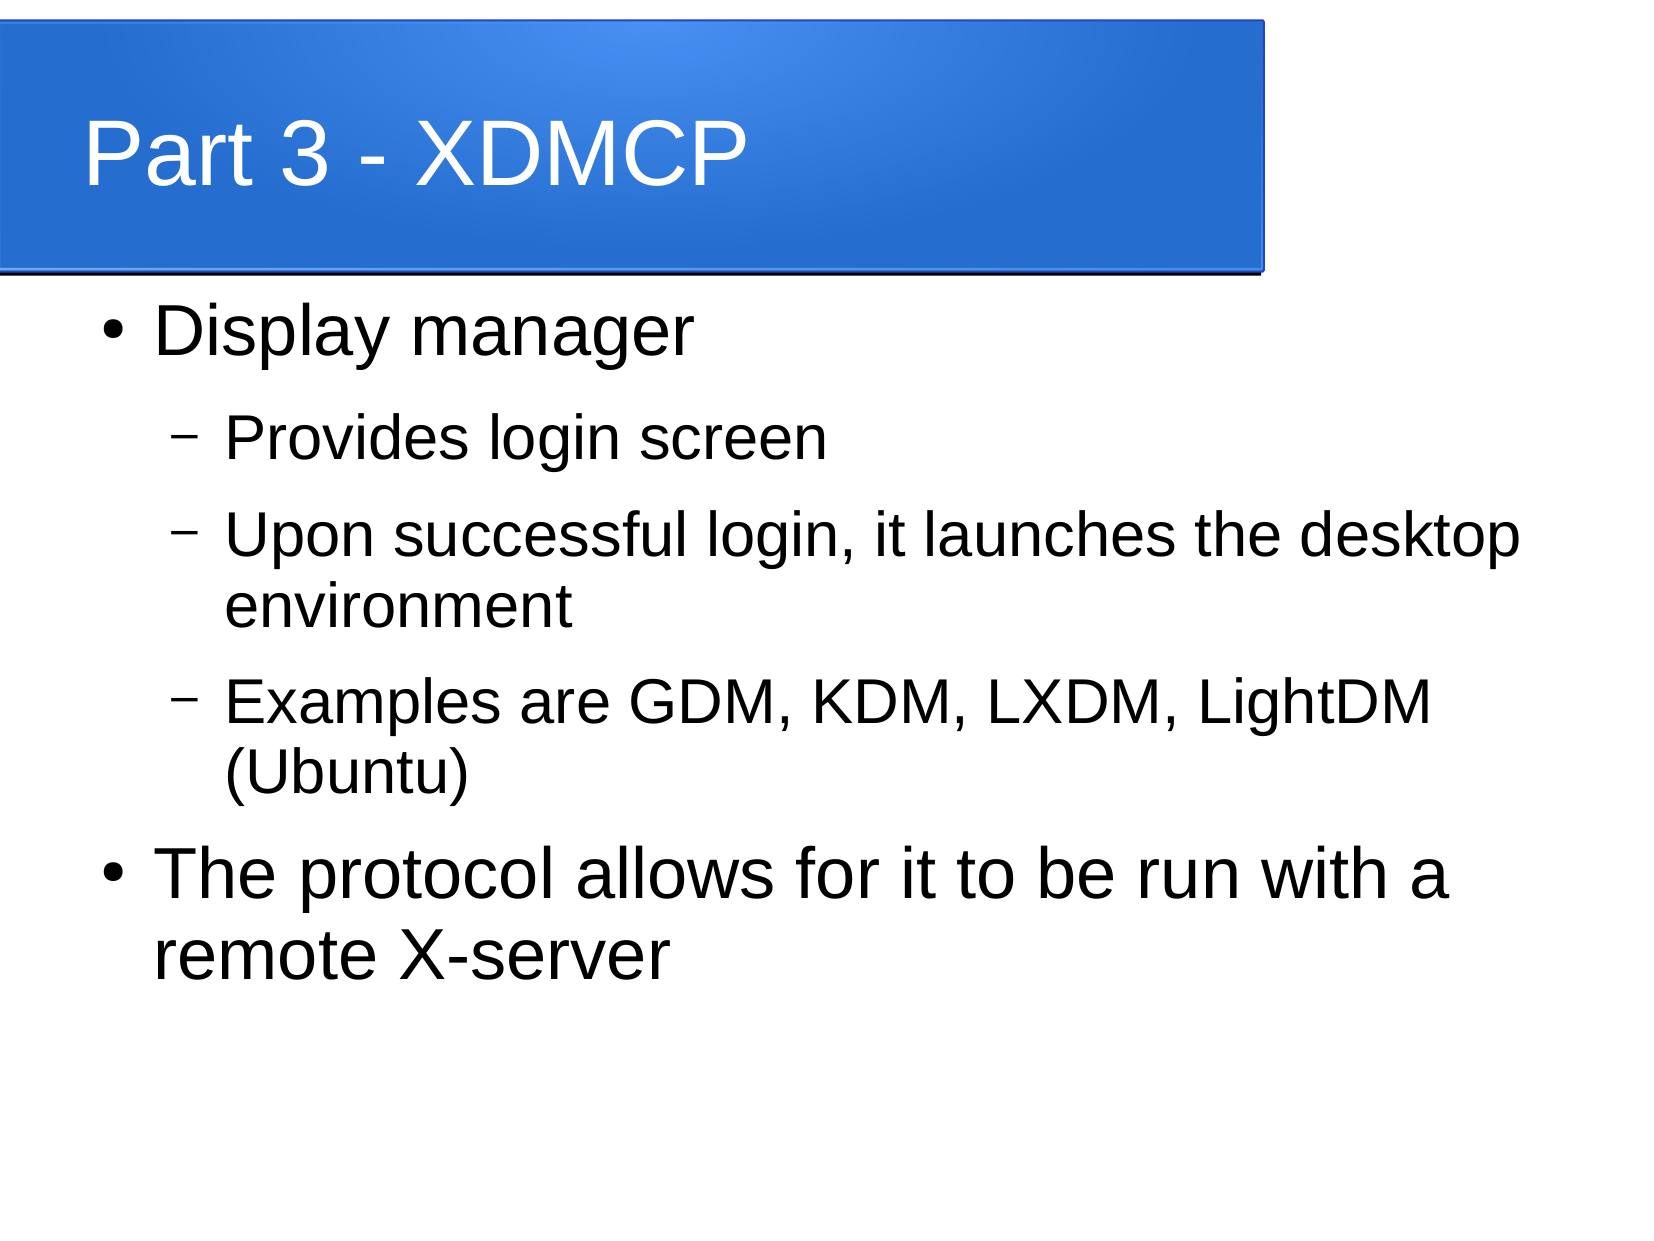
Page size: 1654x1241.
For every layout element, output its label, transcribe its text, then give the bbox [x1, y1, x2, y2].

title Part 3 - XDMCP [82, 49, 1250, 257]
list Display manager Provides login screen Upon successful login, it launches the desktop environment Examples are GDM, KDM, LXDM, LightDM (Ubuntu) The protocol allows for it to be run with a remote X-server [82, 290, 1571, 1010]
